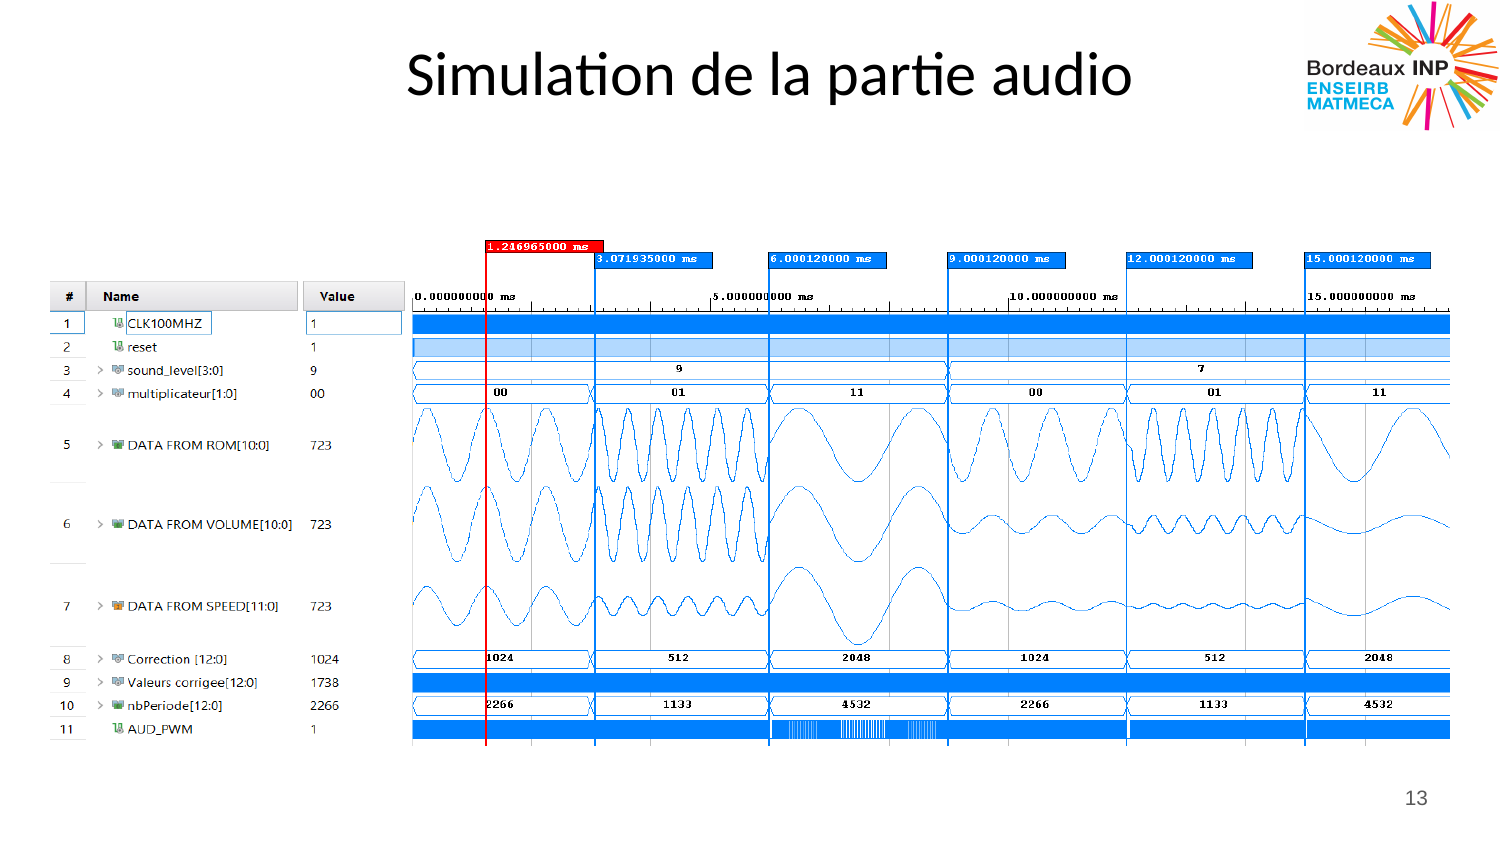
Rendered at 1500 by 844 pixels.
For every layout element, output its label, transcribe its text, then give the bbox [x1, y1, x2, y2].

title Simulation de la partie audio [262, 7, 1279, 123]
text_box 13 [1389, 764, 1480, 830]
picture [1304, 0, 1500, 131]
picture [50, 240, 1450, 746]
